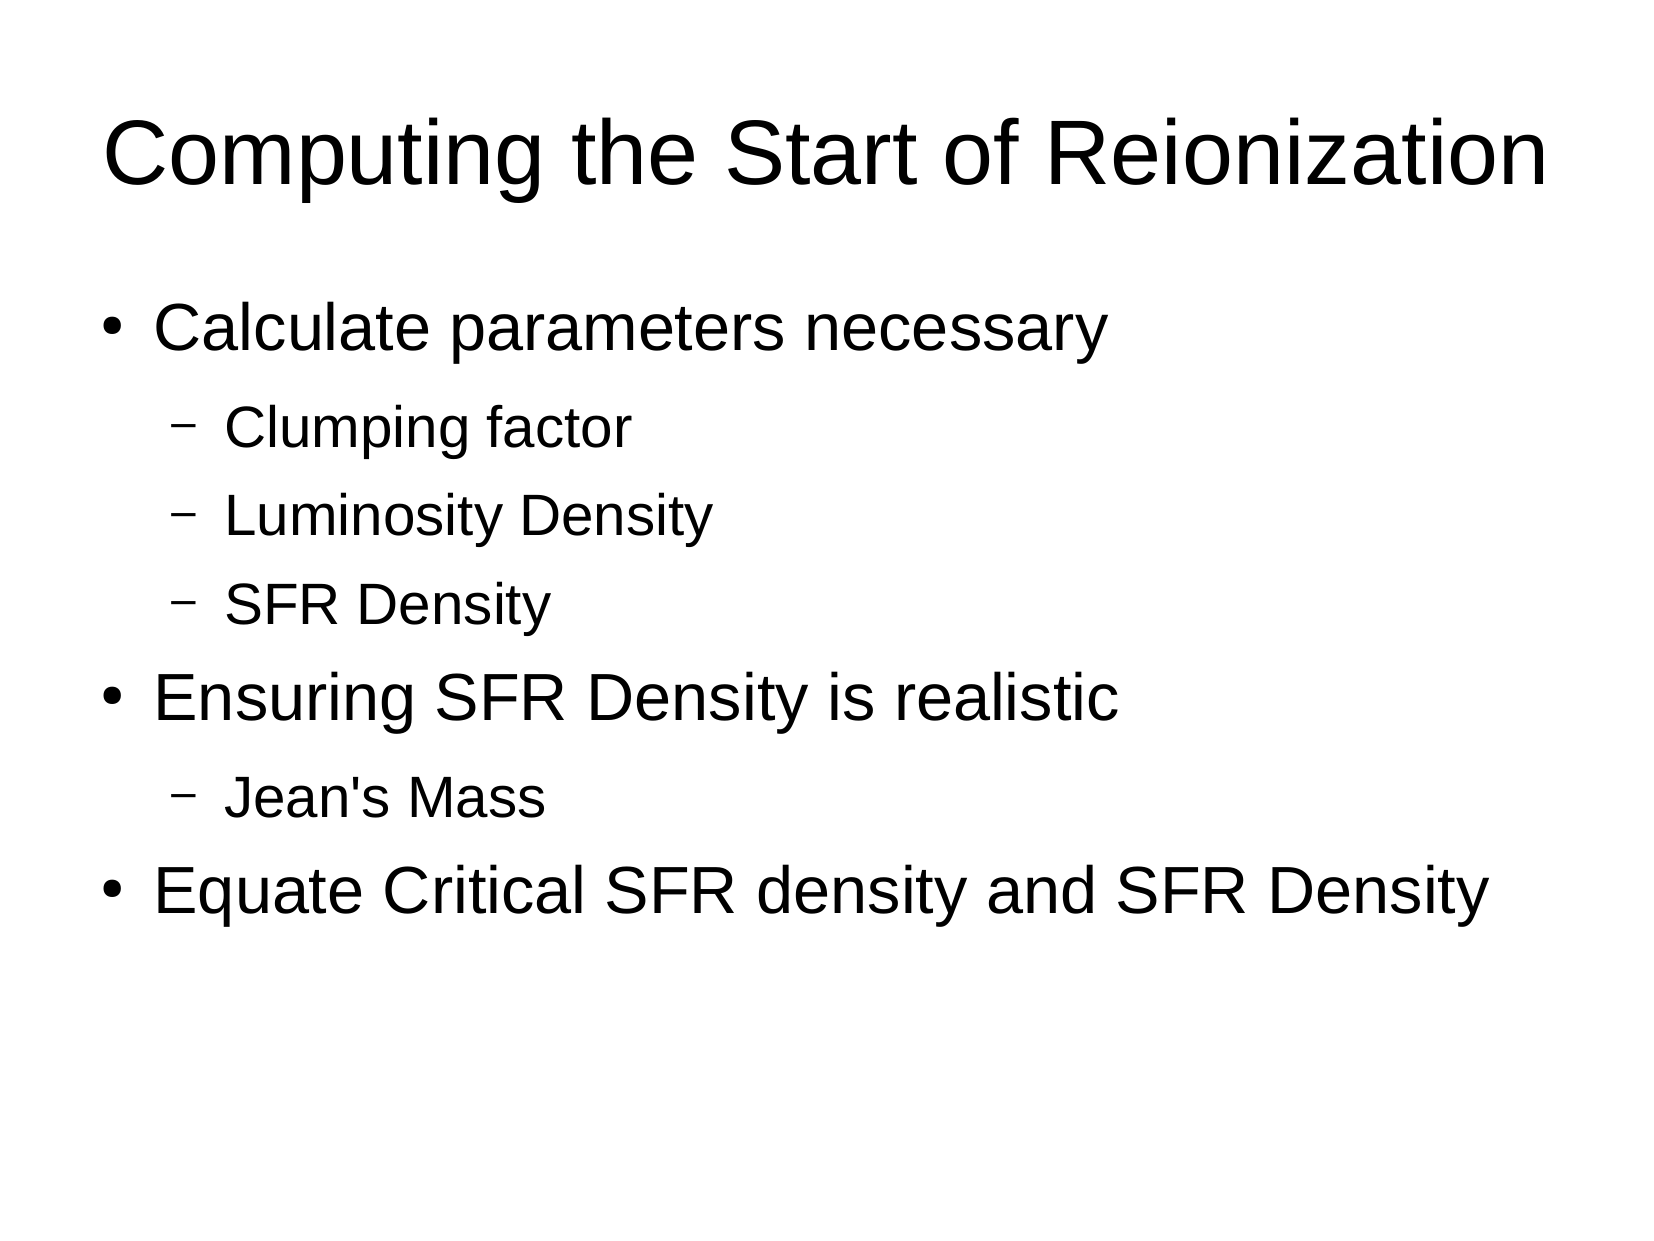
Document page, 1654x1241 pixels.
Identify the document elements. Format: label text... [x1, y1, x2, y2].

title Computing the Start of Reionization [82, 49, 1571, 257]
list Calculate parameters necessary Clumping factor Luminosity Density SFR Density Ensuring SFR Density is realistic Jean's Mass Equate Critical SFR density and SFR Density [82, 290, 1571, 1109]
